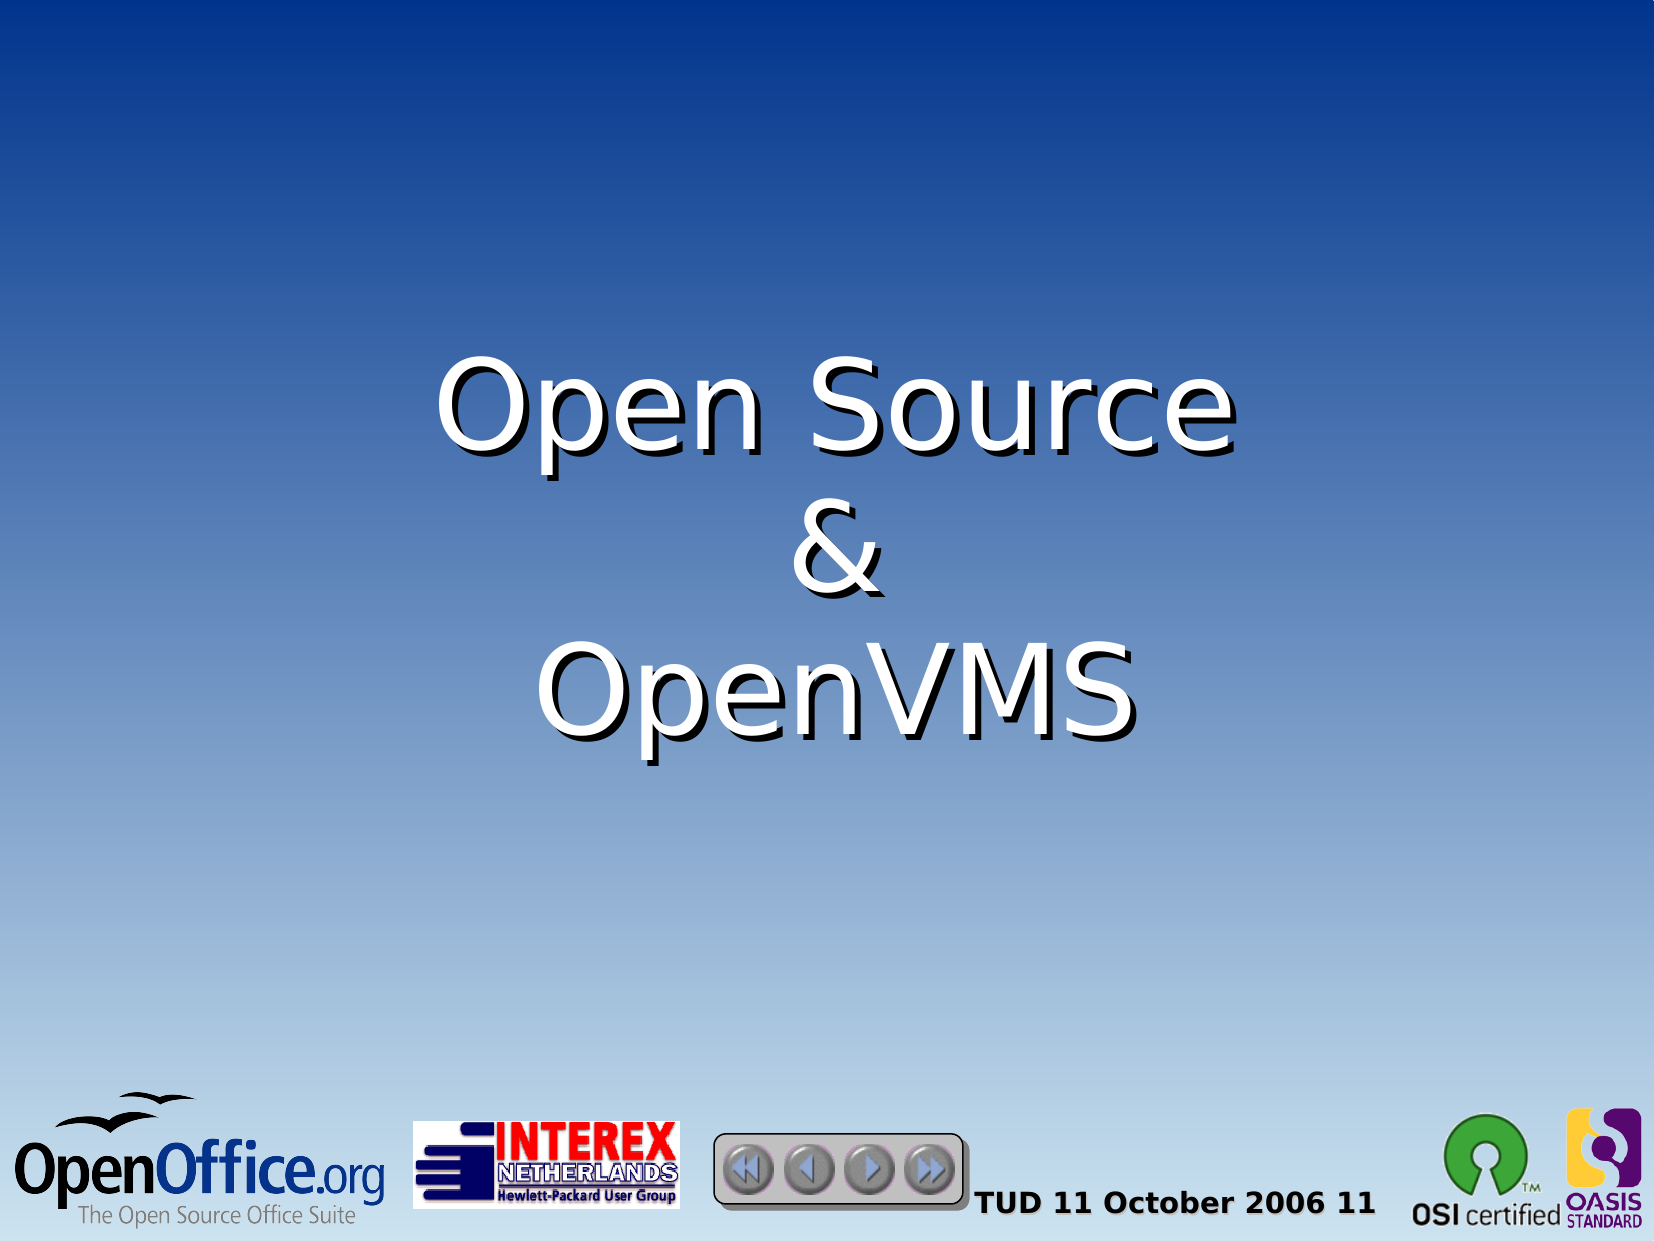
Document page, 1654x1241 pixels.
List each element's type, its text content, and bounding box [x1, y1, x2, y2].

picture [904, 1144, 955, 1195]
picture [413, 1121, 680, 1209]
picture [784, 1144, 835, 1195]
picture [1405, 1102, 1654, 1238]
subtitle Open Source & OpenVMS [82, 29, 1571, 1069]
picture [15, 1092, 384, 1229]
picture [844, 1144, 895, 1195]
text_box [714, 1133, 963, 1204]
text_box TUD 11 October 2006 32 [980, 1181, 1506, 1241]
picture [723, 1144, 774, 1195]
